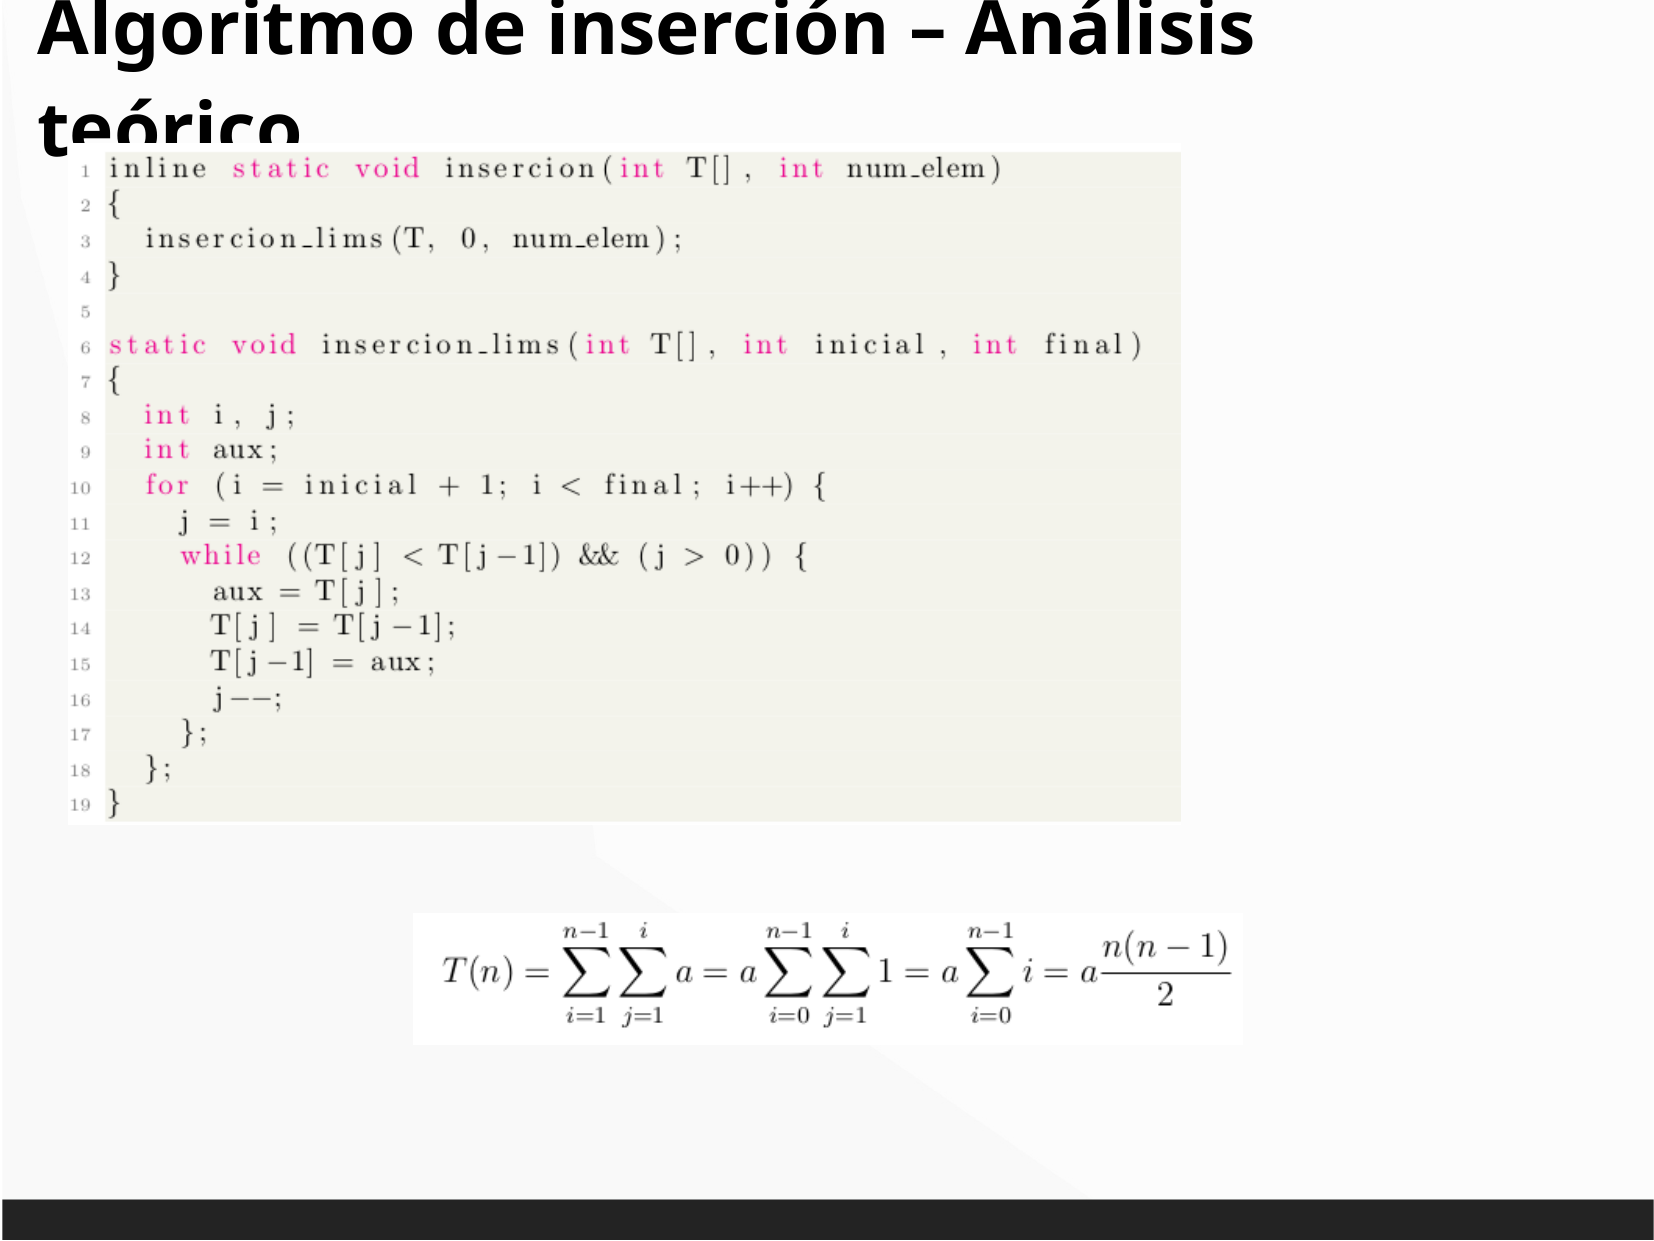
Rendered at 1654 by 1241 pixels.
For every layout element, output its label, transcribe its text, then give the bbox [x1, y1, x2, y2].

title Algoritmo de inserción – Análisis teórico [37, 3, 1526, 151]
picture [2, 0, 1654, 1241]
